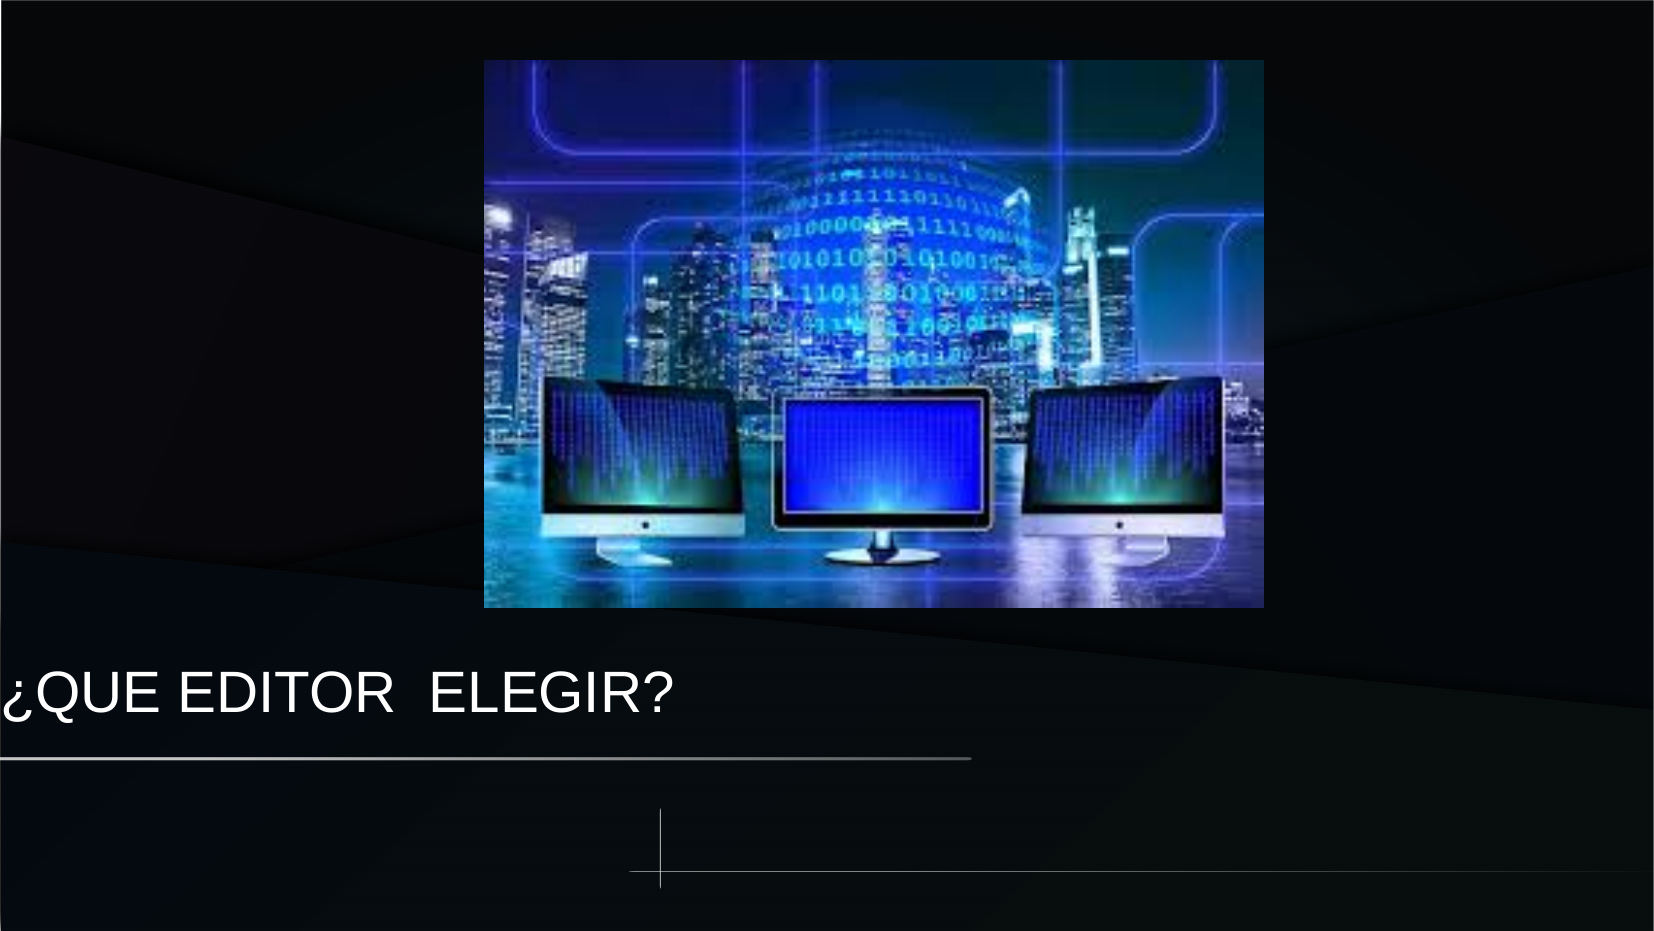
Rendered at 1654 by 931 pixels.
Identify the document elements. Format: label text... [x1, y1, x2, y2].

picture [0, 0, 1654, 931]
title ¿QUE EDITOR ELEGIR? [0, 637, 1477, 746]
